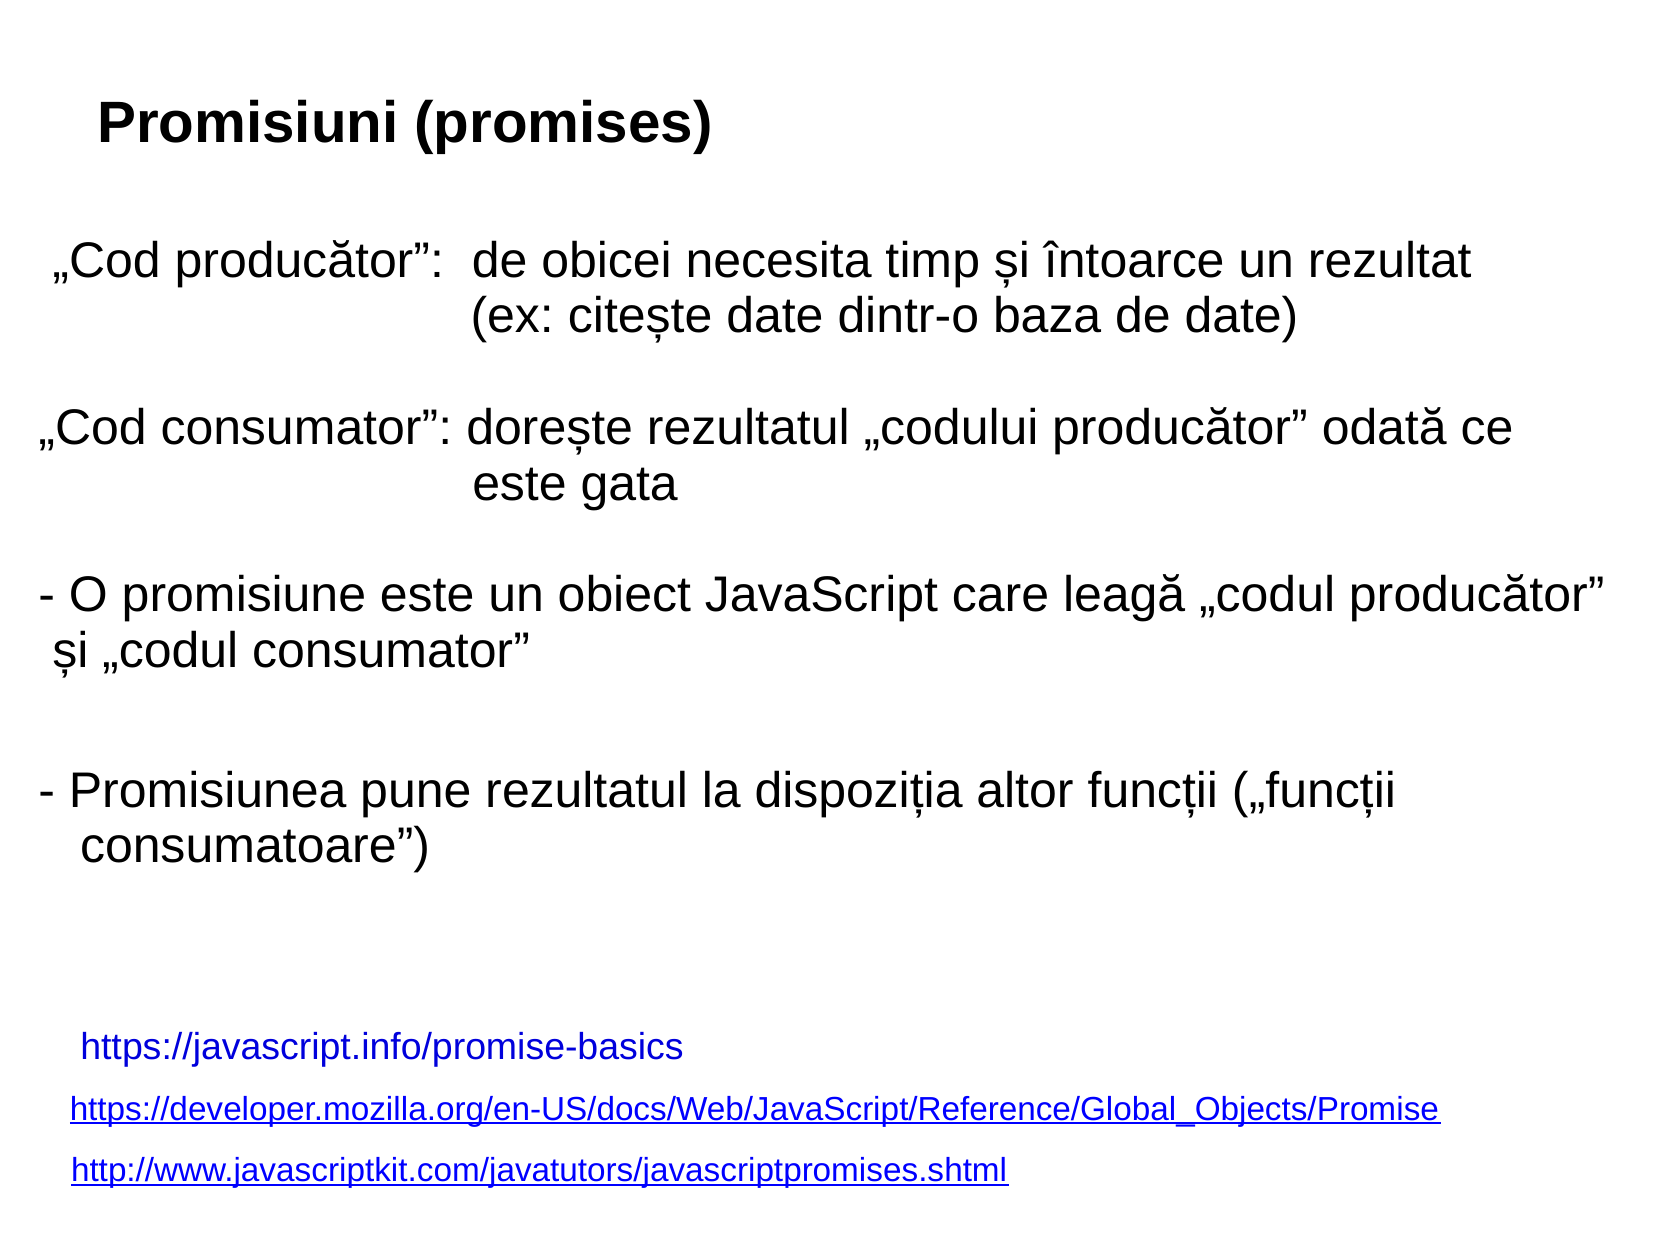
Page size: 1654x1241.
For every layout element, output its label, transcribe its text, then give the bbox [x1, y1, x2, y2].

text_box „Cod producător”: de obicei necesita timp și întoarce un rezultat (ex: citește date dintr-o baza de date) „Cod consumator”: dorește rezultatul „codului producător” odată ce este gata - O promisiune este un obiect JavaScript care leagă „codul producător” și „codul consumator” - Promisiunea pune rezultatul la dispoziția altor funcții („funcții consumatoare”) [23, 224, 1625, 881]
text_box http://www.javascriptkit.com/javatutors/javascriptpromises.shtml [56, 1140, 1135, 1196]
text_box https://javascript.info/promise-basics [65, 1018, 910, 1089]
text_box Promisiuni (promises) [82, 82, 728, 163]
text_box https://developer.mozilla.org/en-US/docs/Web/JavaScript/Reference/Global_Objects/Promise [55, 1079, 1616, 1135]
